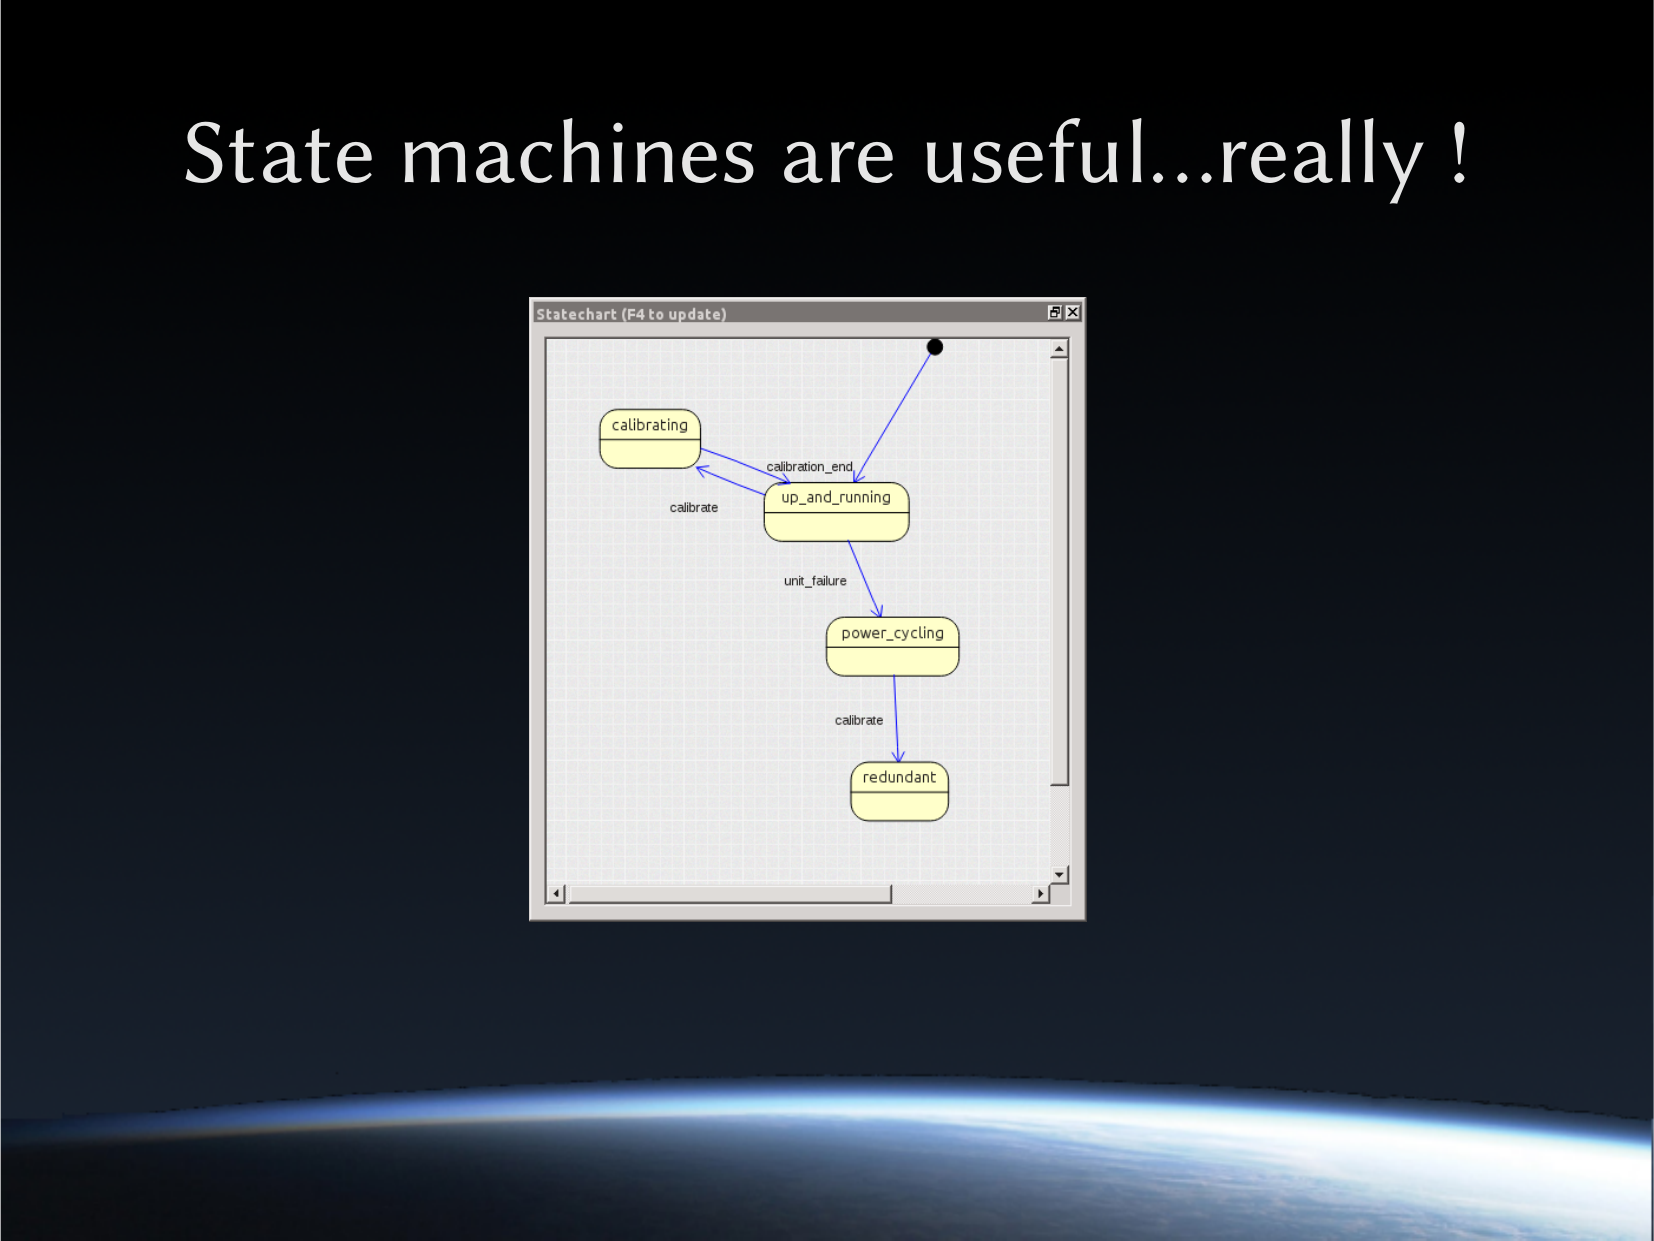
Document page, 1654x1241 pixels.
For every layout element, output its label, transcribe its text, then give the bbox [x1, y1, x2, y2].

picture [0, 0, 1654, 1241]
title State machines are useful...really ! [82, 49, 1571, 257]
